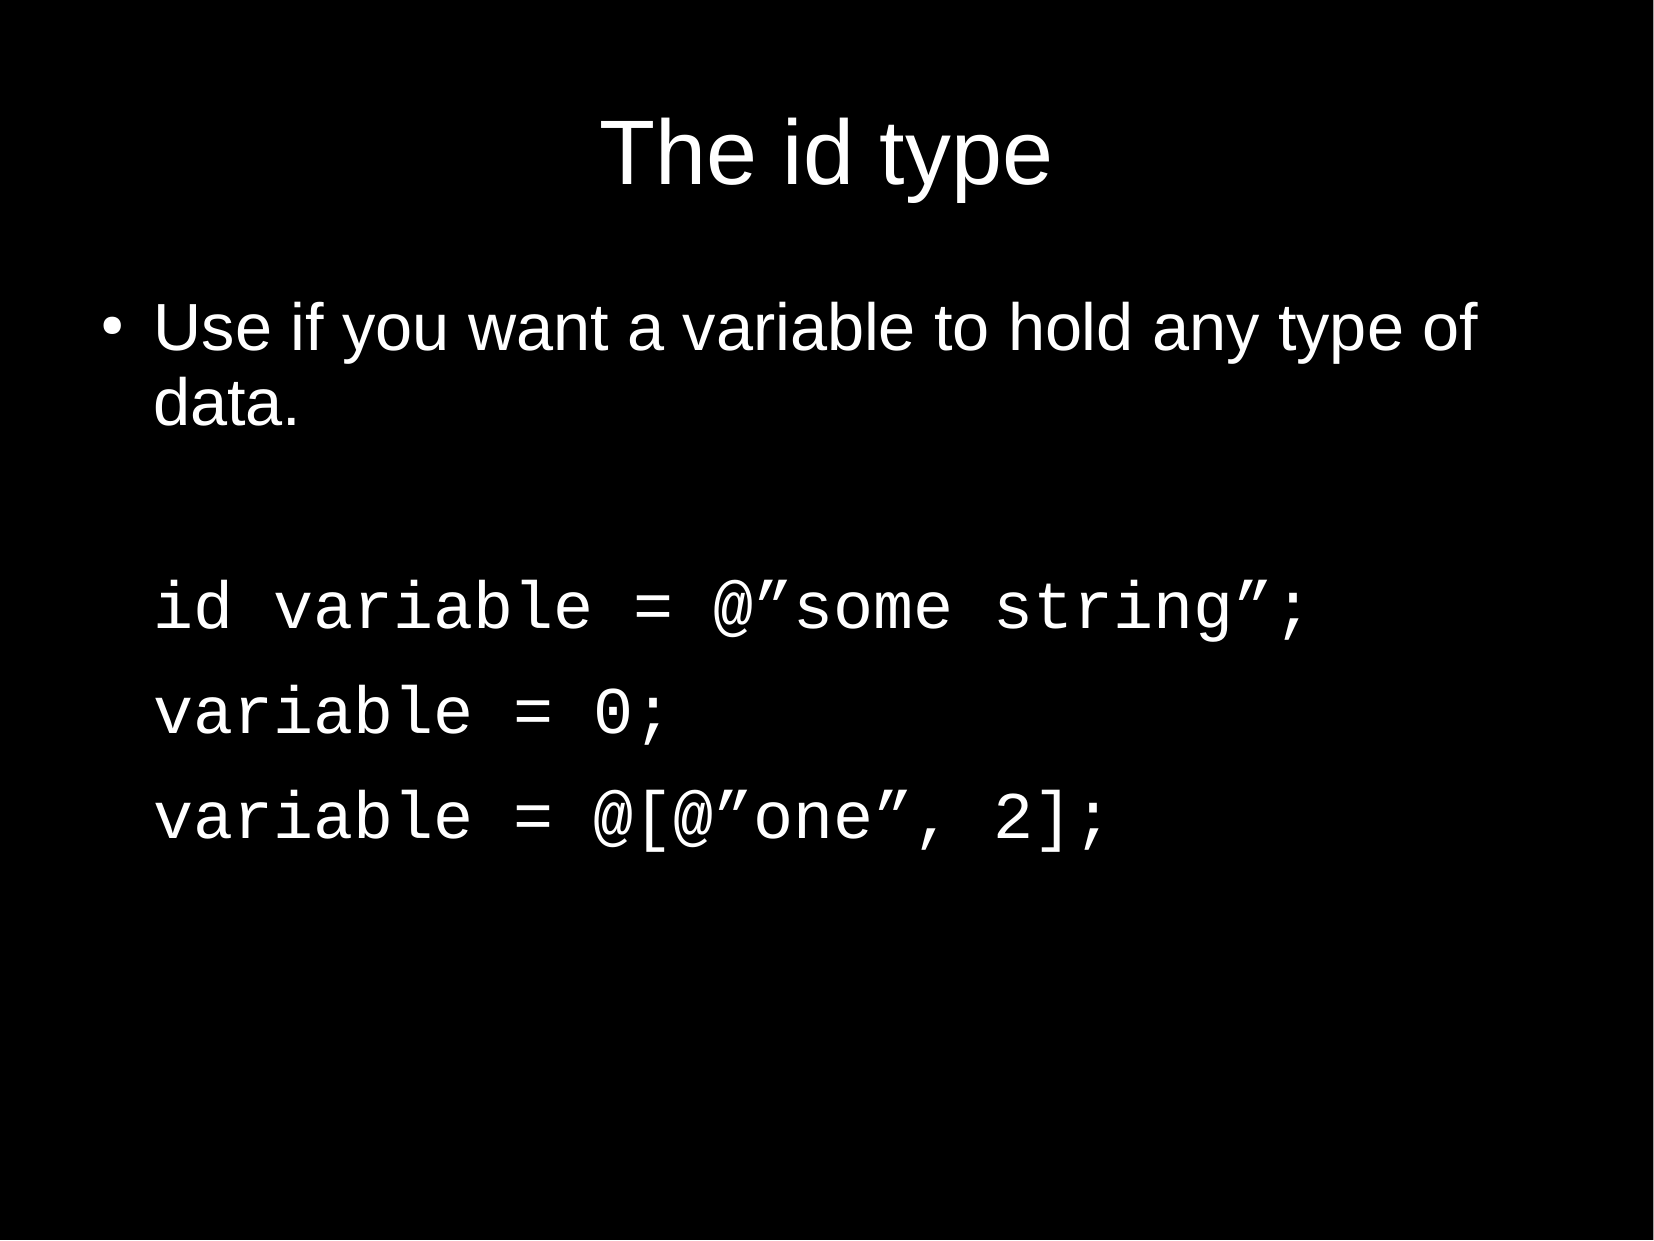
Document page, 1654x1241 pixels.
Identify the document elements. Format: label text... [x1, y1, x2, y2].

list Use if you want a variable to hold any type of data. id variable = @”some string”; variable = 0; variable = @[@”one”, 2]; [82, 290, 1571, 1010]
title The id type [82, 49, 1571, 257]
